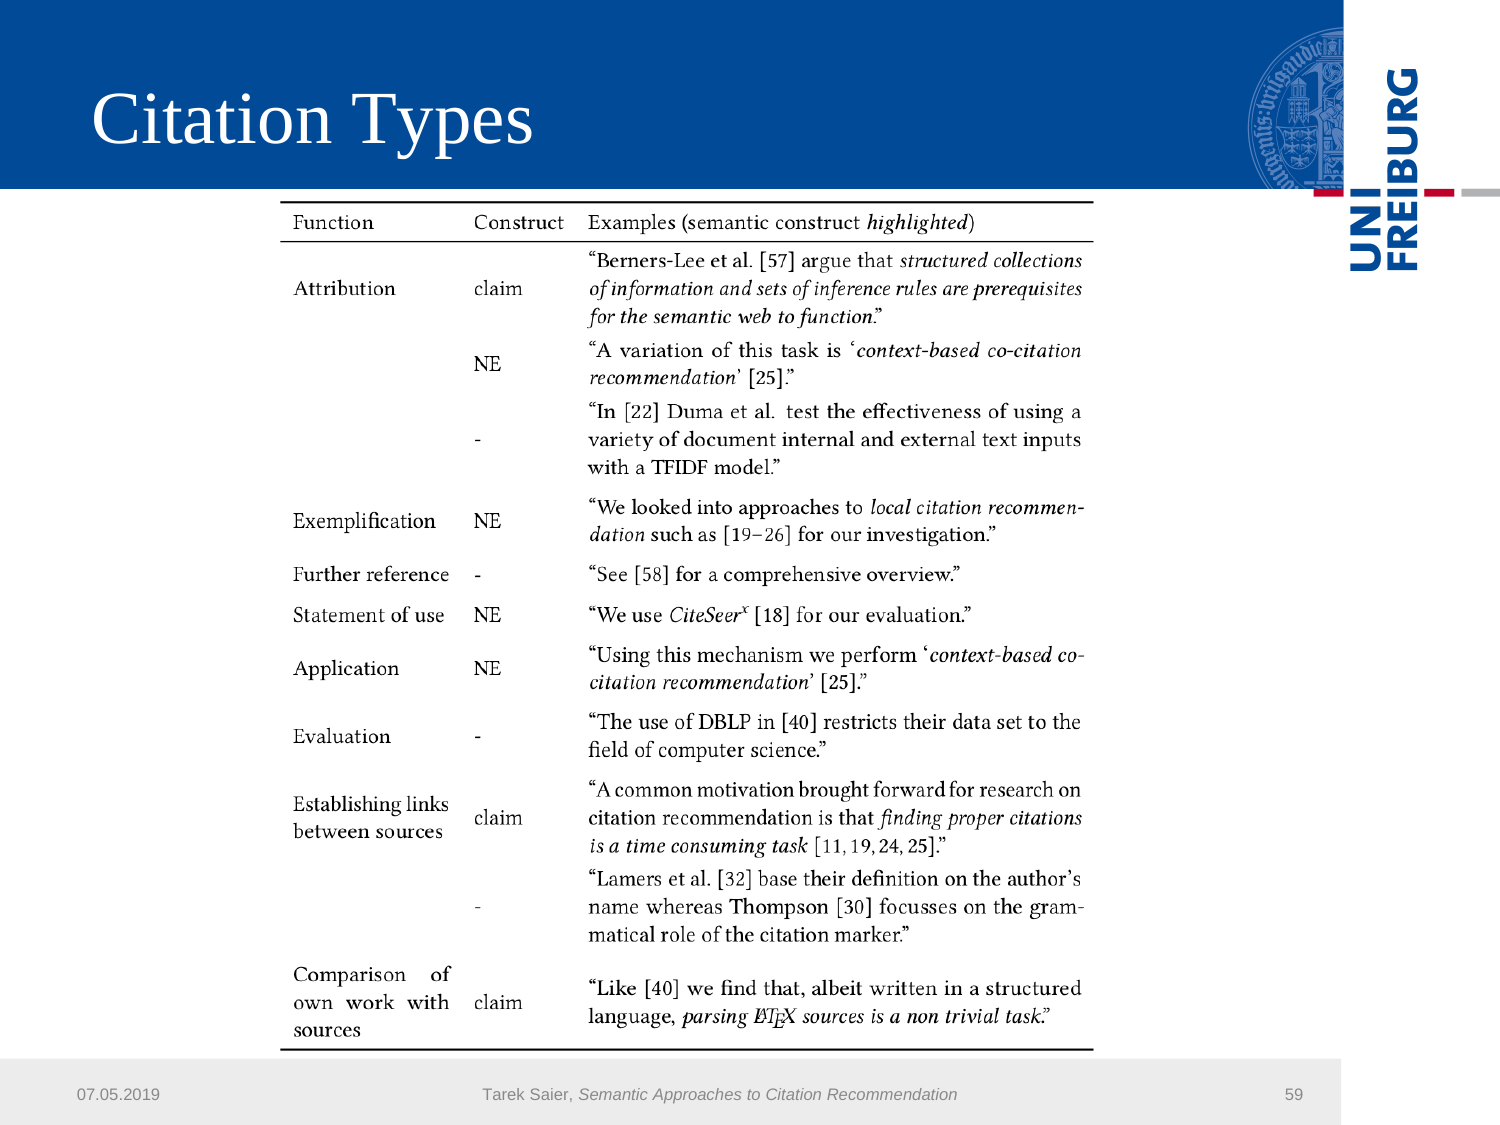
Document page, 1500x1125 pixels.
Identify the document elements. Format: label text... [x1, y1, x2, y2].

picture [0, 0, 1500, 1053]
title Citation Types [76, 49, 1235, 178]
